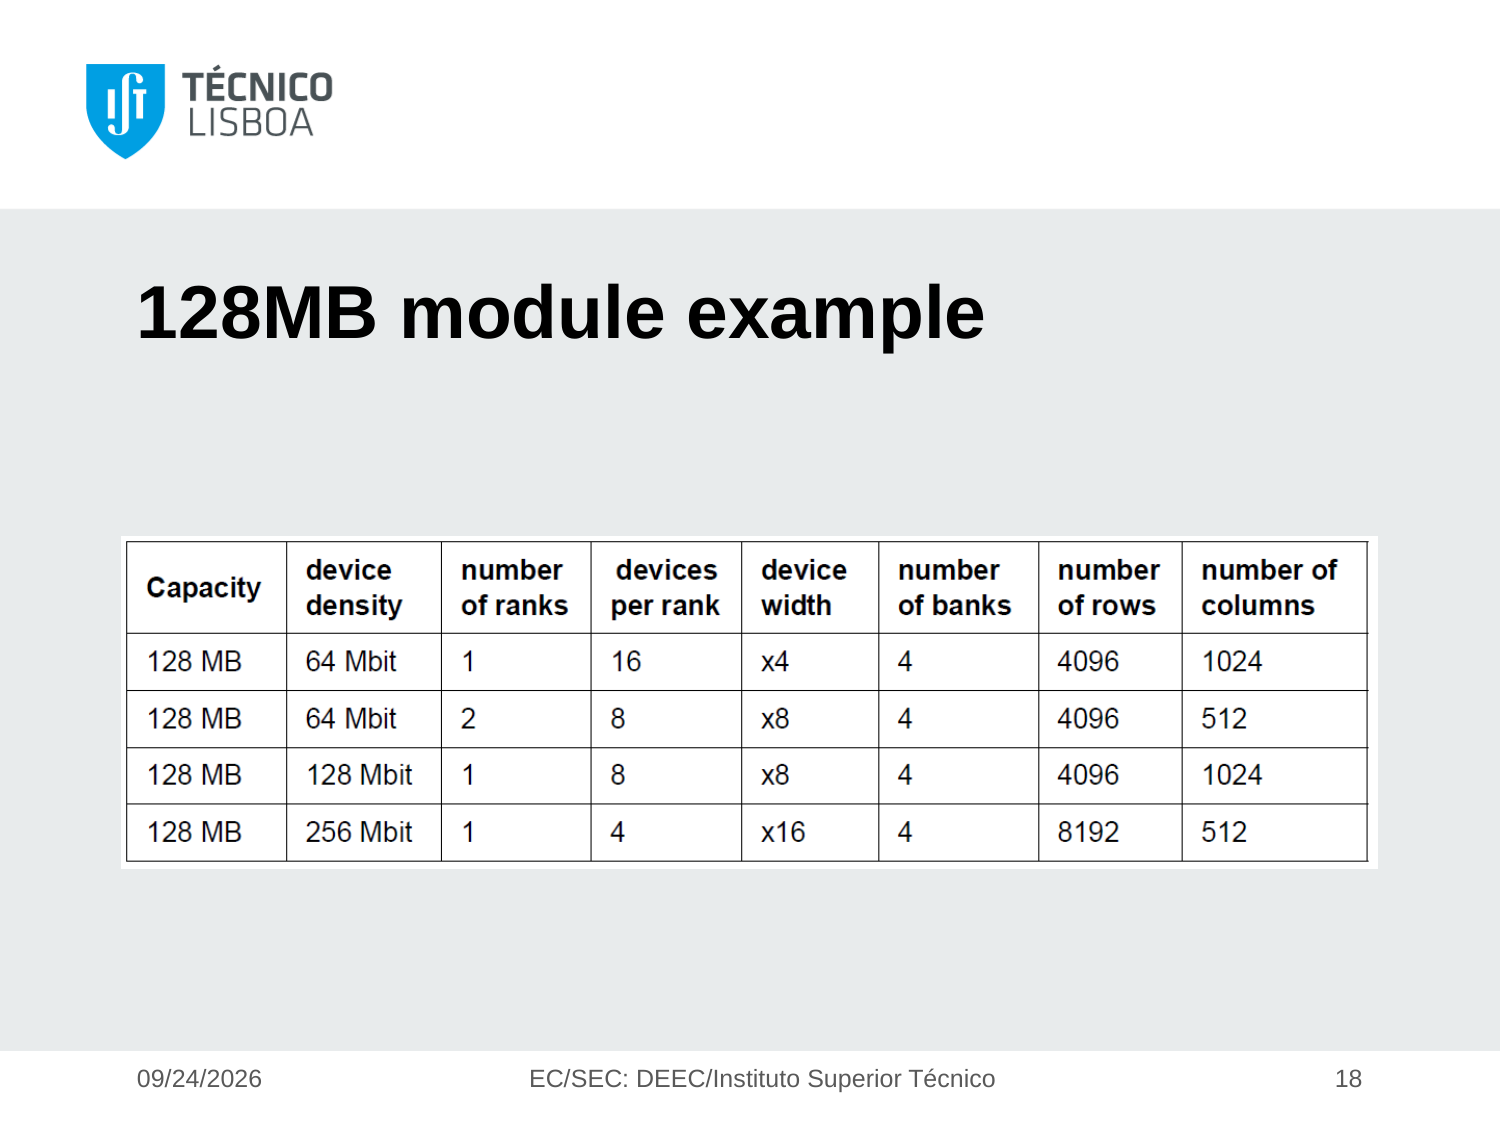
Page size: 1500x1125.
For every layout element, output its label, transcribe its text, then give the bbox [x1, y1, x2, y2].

slide_number 12/15/2020 [121, 1052, 425, 1103]
title 128MB module example [121, 237, 1378, 381]
picture [0, 0, 1500, 1125]
slide_number <number> [1077, 1052, 1378, 1103]
footer EC/SEC: DEEC/Instituto Superior Técnico [512, 1052, 1021, 1103]
